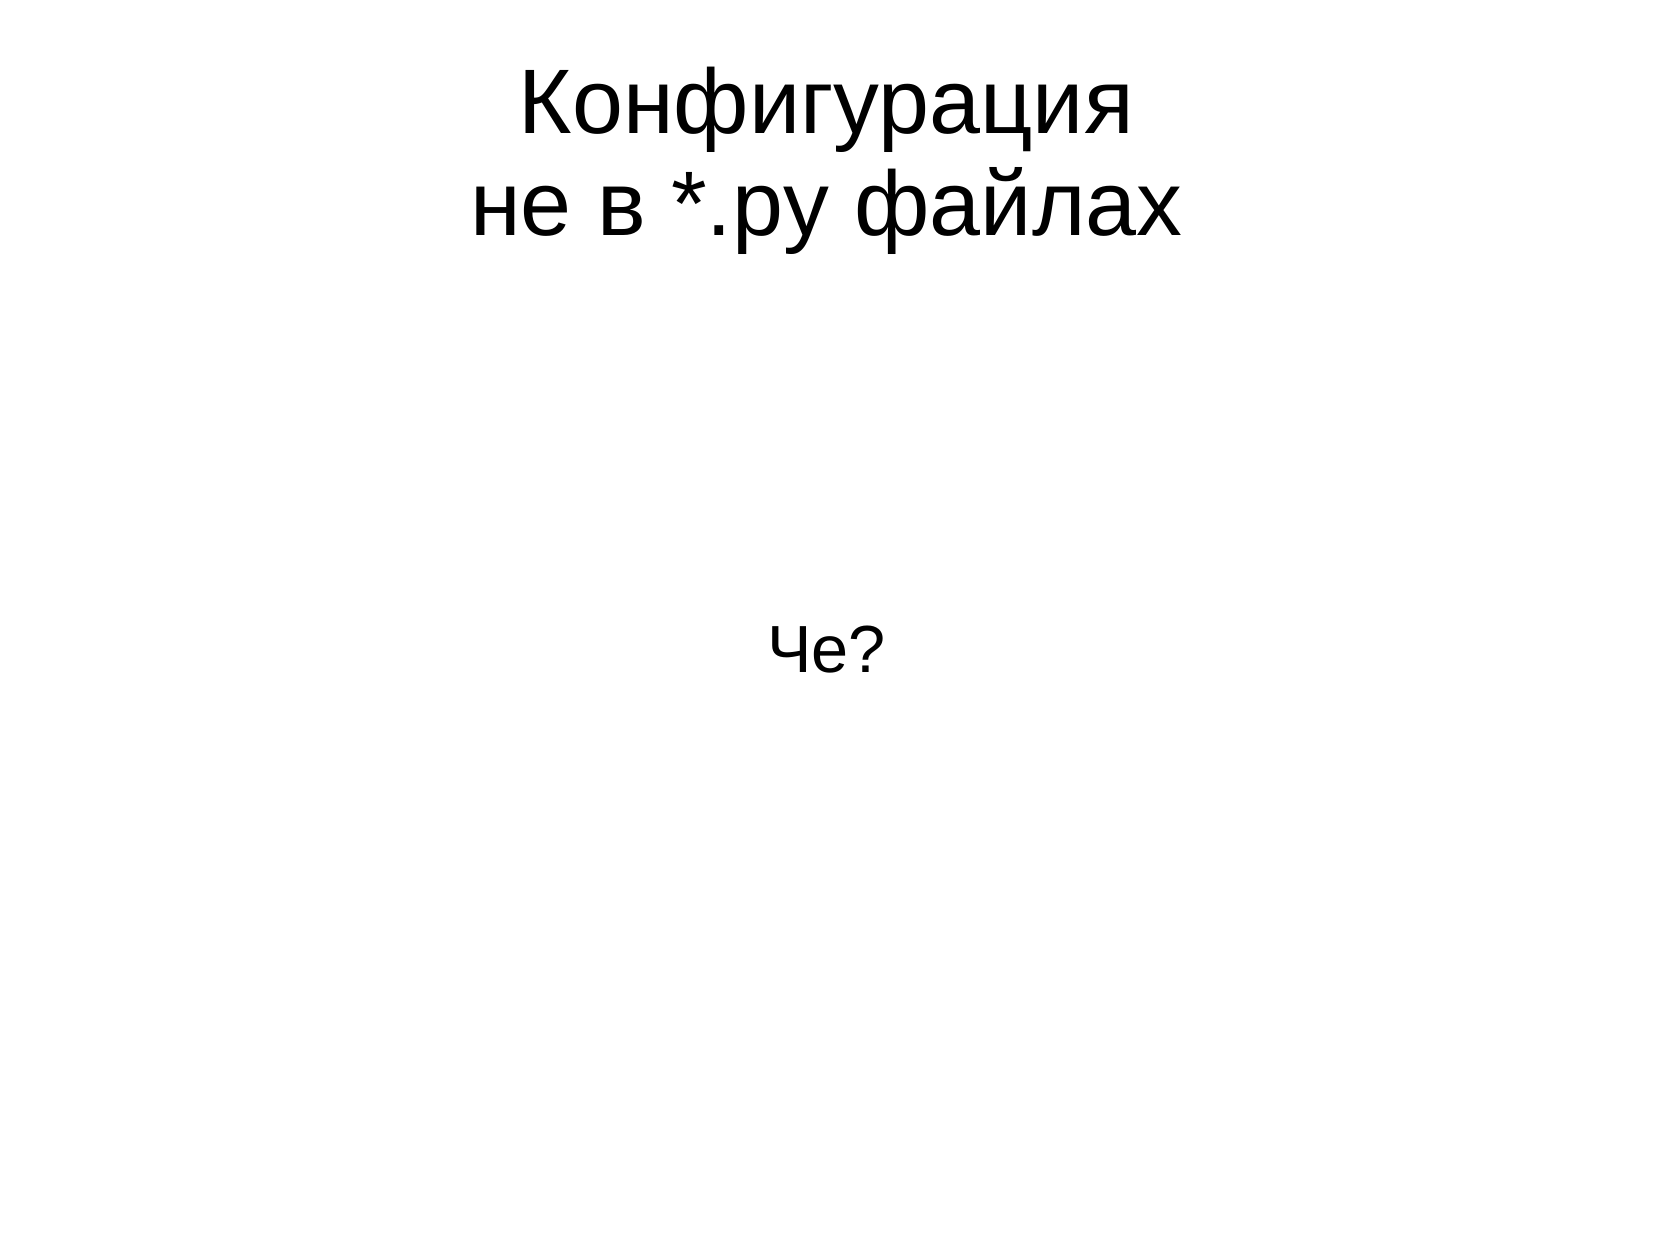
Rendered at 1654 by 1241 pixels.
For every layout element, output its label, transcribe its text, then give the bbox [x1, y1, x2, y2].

subtitle Че? [82, 290, 1571, 1010]
title Конфигурация не в *.py файлах [82, 49, 1571, 257]
